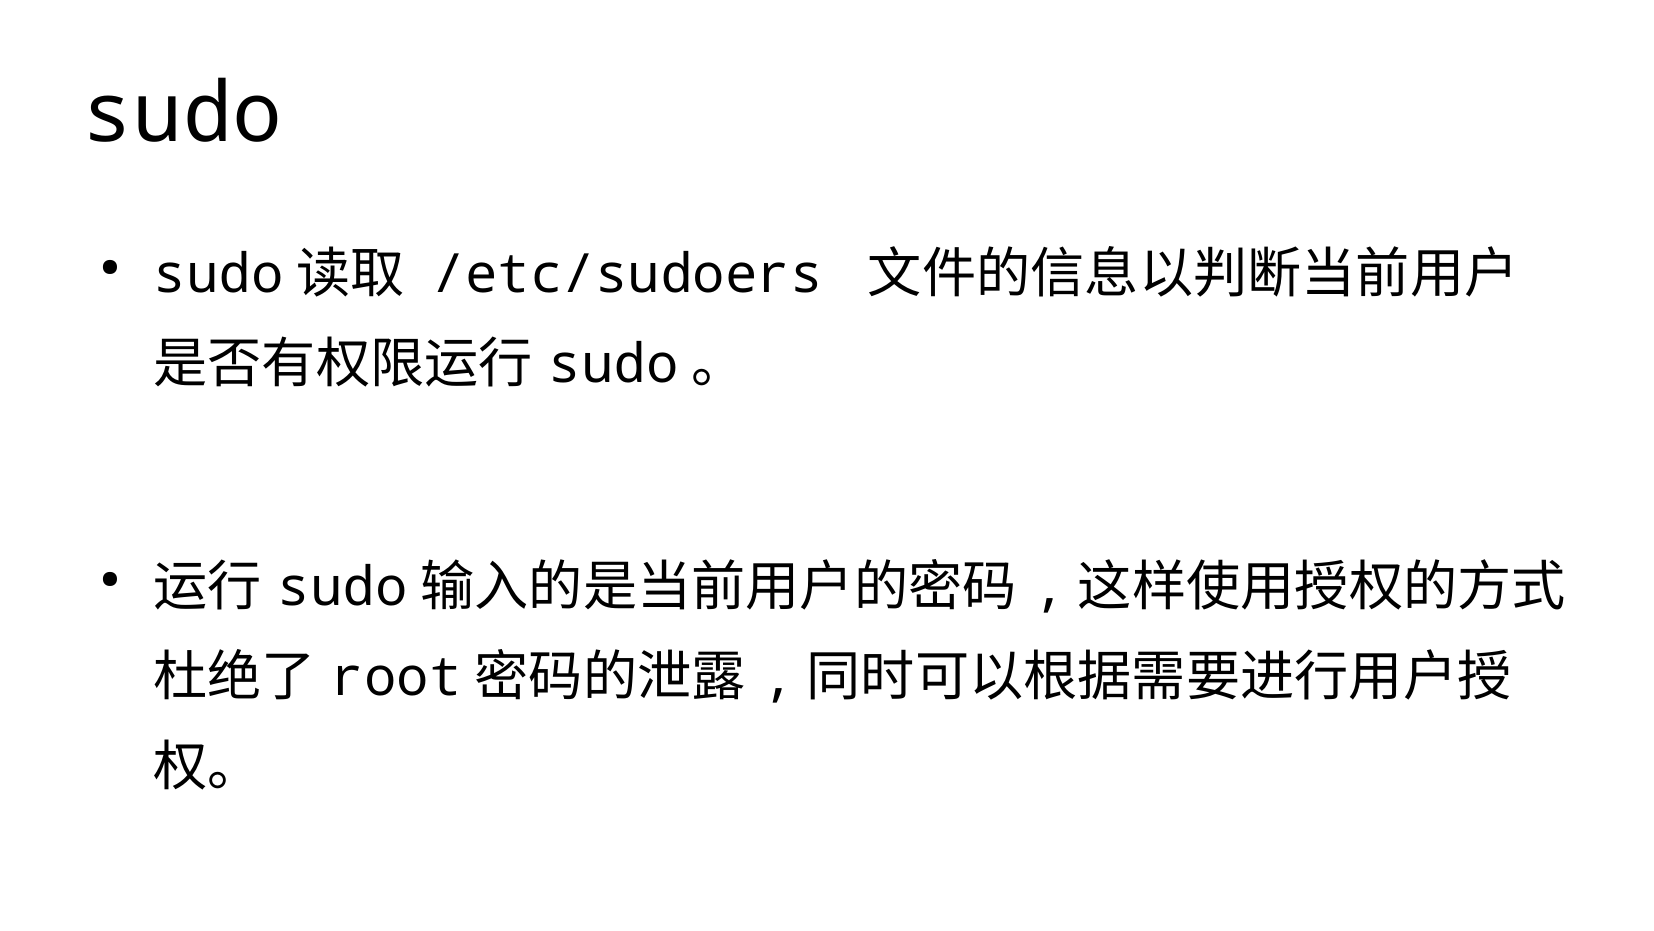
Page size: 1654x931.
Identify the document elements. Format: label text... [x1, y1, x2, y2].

title sudo [82, 37, 1571, 189]
list sudo读取 /etc/sudoers 文件的信息以判断当前用户是否有权限运行sudo。 运行sudo输入的是当前用户的密码,这样使用授权的方式杜绝了root密码的泄露,同时可以根据需要进行用户授权。 [82, 217, 1571, 827]
